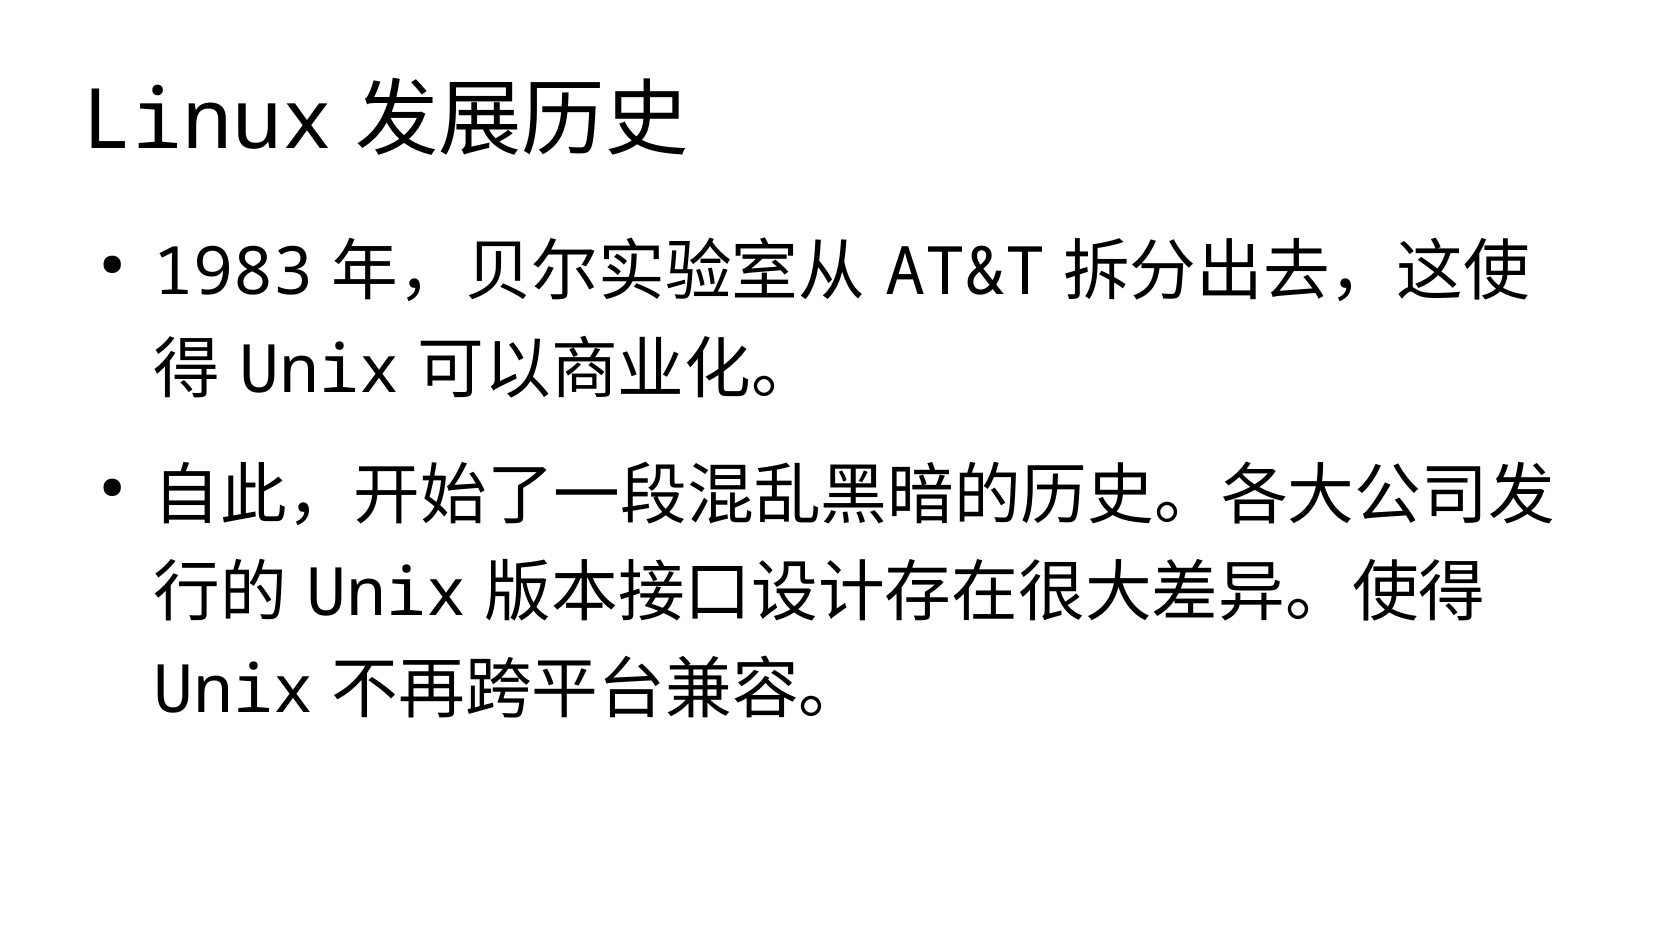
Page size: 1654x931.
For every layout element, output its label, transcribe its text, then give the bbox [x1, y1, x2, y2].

list 1983年，贝尔实验室从AT&T拆分出去，这使得Unix可以商业化。 自此，开始了一段混乱黑暗的历史。各大公司发行的Unix版本接口设计存在很大差异。使得Unix不再跨平台兼容。 [82, 217, 1571, 839]
title Linux发展历史 [82, 37, 1571, 189]
